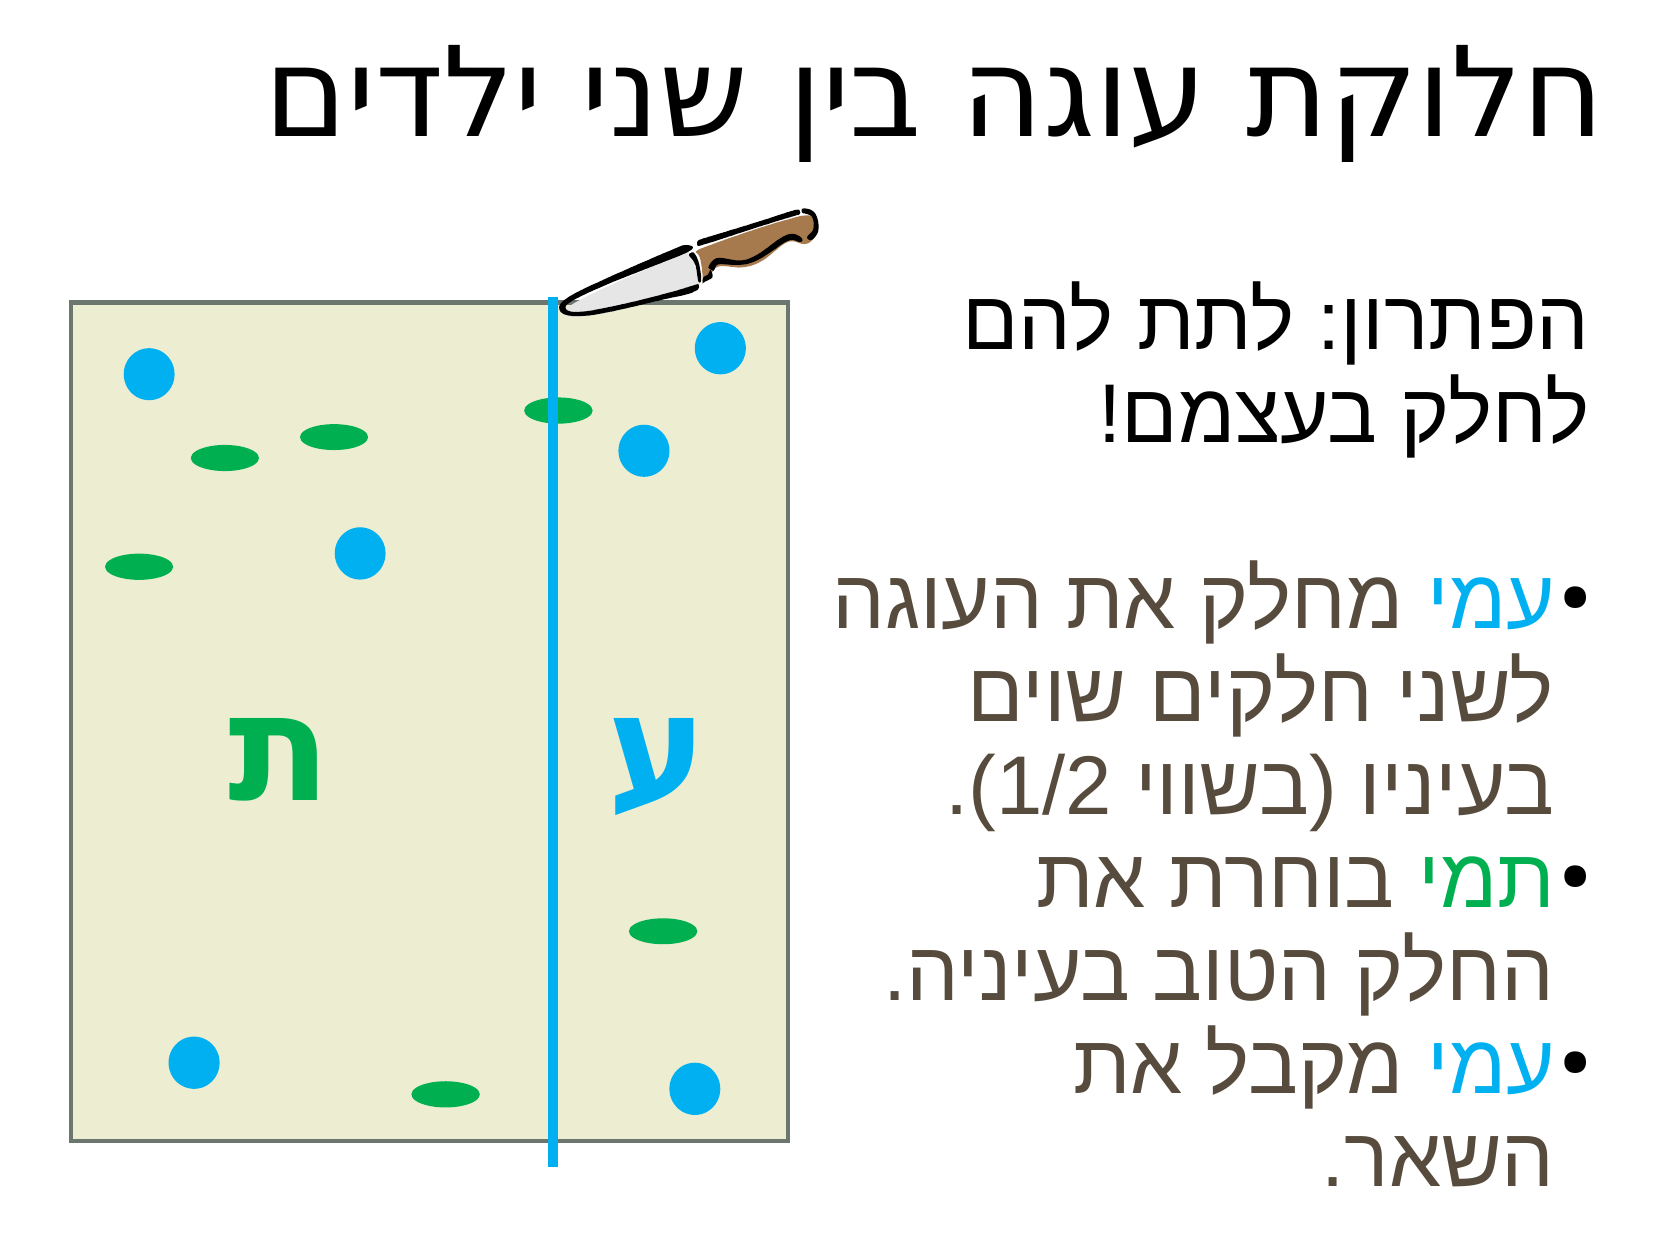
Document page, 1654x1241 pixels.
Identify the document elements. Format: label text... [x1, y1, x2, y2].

text_box ת [213, 658, 346, 842]
text_box [71, 302, 548, 1141]
text_box ע [593, 658, 723, 842]
title חלוקת עוגה בין שני ילדים [30, 6, 1654, 166]
picture [548, 205, 821, 323]
text_box [558, 302, 788, 1141]
text_box הפתרון: לתת להם לחלק בעצמם! עמי מחלק את העוגה לשני חלקים שוים בעיניו (בשווי 1/2). תמי בוחרת את החלק הטוב בעיניה. עמי מקבל את השאר. [810, 225, 1606, 1119]
